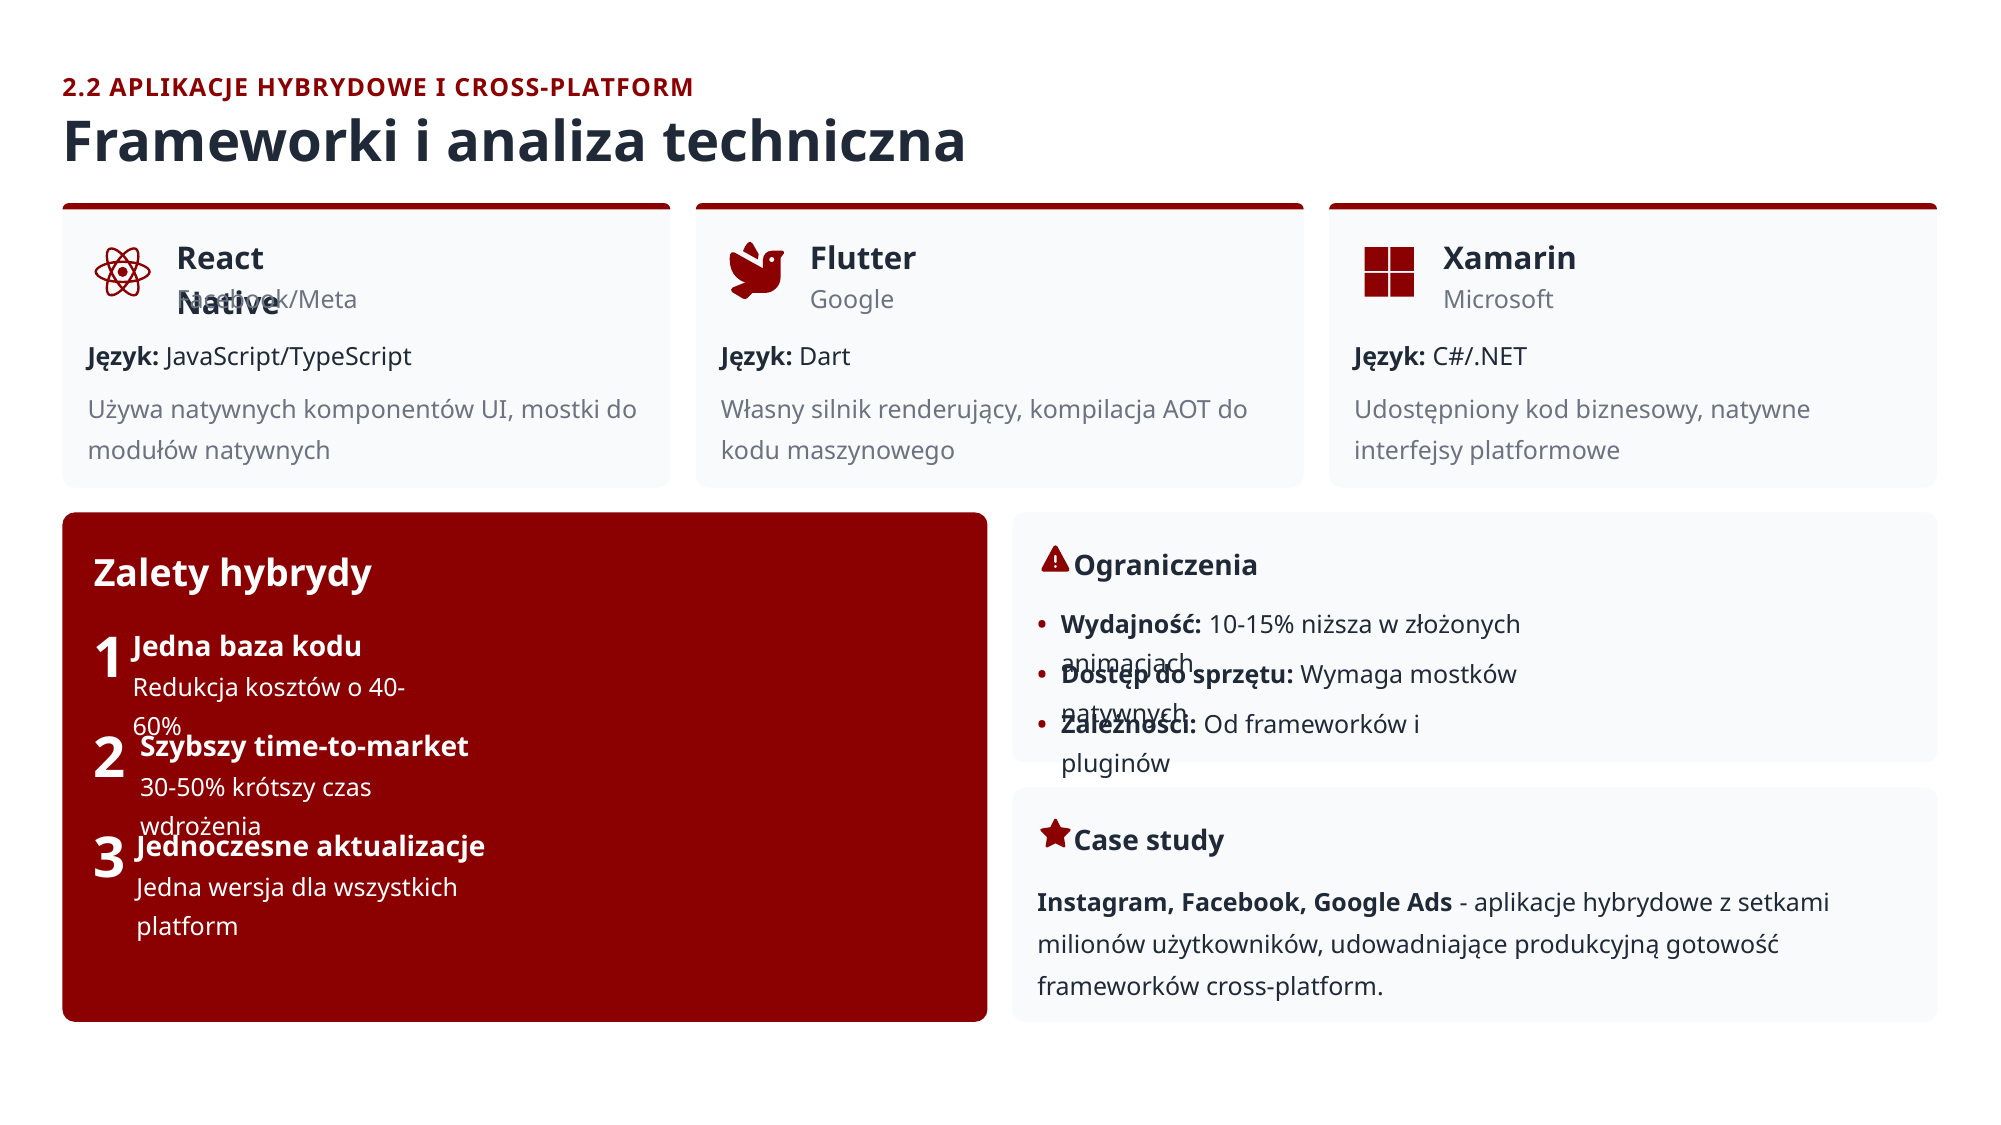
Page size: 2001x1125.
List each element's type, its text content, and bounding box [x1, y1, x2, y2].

text_box Jedna baza kodu [133, 619, 445, 662]
text_box [1329, 203, 1938, 488]
text_box Microsoft [1443, 275, 1578, 313]
text_box [695, 203, 1304, 488]
text_box Instagram, Facebook, Google Ads - aplikacje hybrydowe z setkami milionów użytkowników, udowadniające produkcyjną gotowość frameworków cross-platform. [1037, 875, 1925, 997]
text_box React Native [177, 231, 372, 275]
text_box Zalety hybrydy [94, 544, 975, 594]
text_box Xamarin [1443, 231, 1581, 275]
text_box Flutter [810, 231, 922, 275]
text_box Wydajność: 10-15% niższa w złożonych animacjach [1061, 600, 1609, 638]
text_box Język: C#/.NET [1354, 331, 1924, 369]
text_box • [1037, 600, 1061, 638]
text_box Case study [1073, 812, 1927, 856]
text_box Frameworki i analiza techniczna [62, 112, 1966, 175]
text_box Własny silnik renderujący, kompilacja AOT do kodu maszynowego [721, 381, 1291, 463]
text_box Redukcja kosztów o 40-60% [133, 662, 444, 700]
text_box Ograniczenia [1073, 537, 1927, 581]
text_box [1012, 787, 1938, 1022]
text_box [62, 512, 988, 1022]
text_box 2.2 APLIKACJE HYBRYDOWE I CROSS-PLATFORM [62, 62, 1950, 100]
text_box Zależności: Od frameworków i pluginów [1061, 700, 1511, 737]
text_box Szybszy time-to-market [140, 719, 473, 762]
text_box Udostępniony kod biznesowy, natywne interfejsy platformowe [1354, 381, 1924, 463]
text_box 3 [94, 828, 136, 891]
text_box • [1037, 650, 1061, 688]
text_box 1 [94, 628, 133, 691]
text_box Język: JavaScript/TypeScript [87, 331, 658, 369]
text_box Jedna wersja dla wszystkich platform [136, 862, 540, 900]
text_box [62, 203, 671, 488]
text_box 30-50% krótszy czas wdrożenia [140, 762, 471, 800]
text_box Google [810, 275, 919, 313]
text_box Dostęp do sprzętu: Wymaga mostków natywnych [1061, 650, 1613, 688]
text_box Język: Dart [721, 331, 1291, 369]
text_box [1012, 512, 1938, 763]
text_box • [1037, 700, 1061, 737]
text_box Używa natywnych komponentów UI, mostki do modułów natywnych [87, 381, 658, 463]
text_box Facebook/Meta [177, 275, 369, 313]
text_box 2 [94, 728, 140, 791]
text_box Jednoczesne aktualizacje [136, 819, 541, 862]
